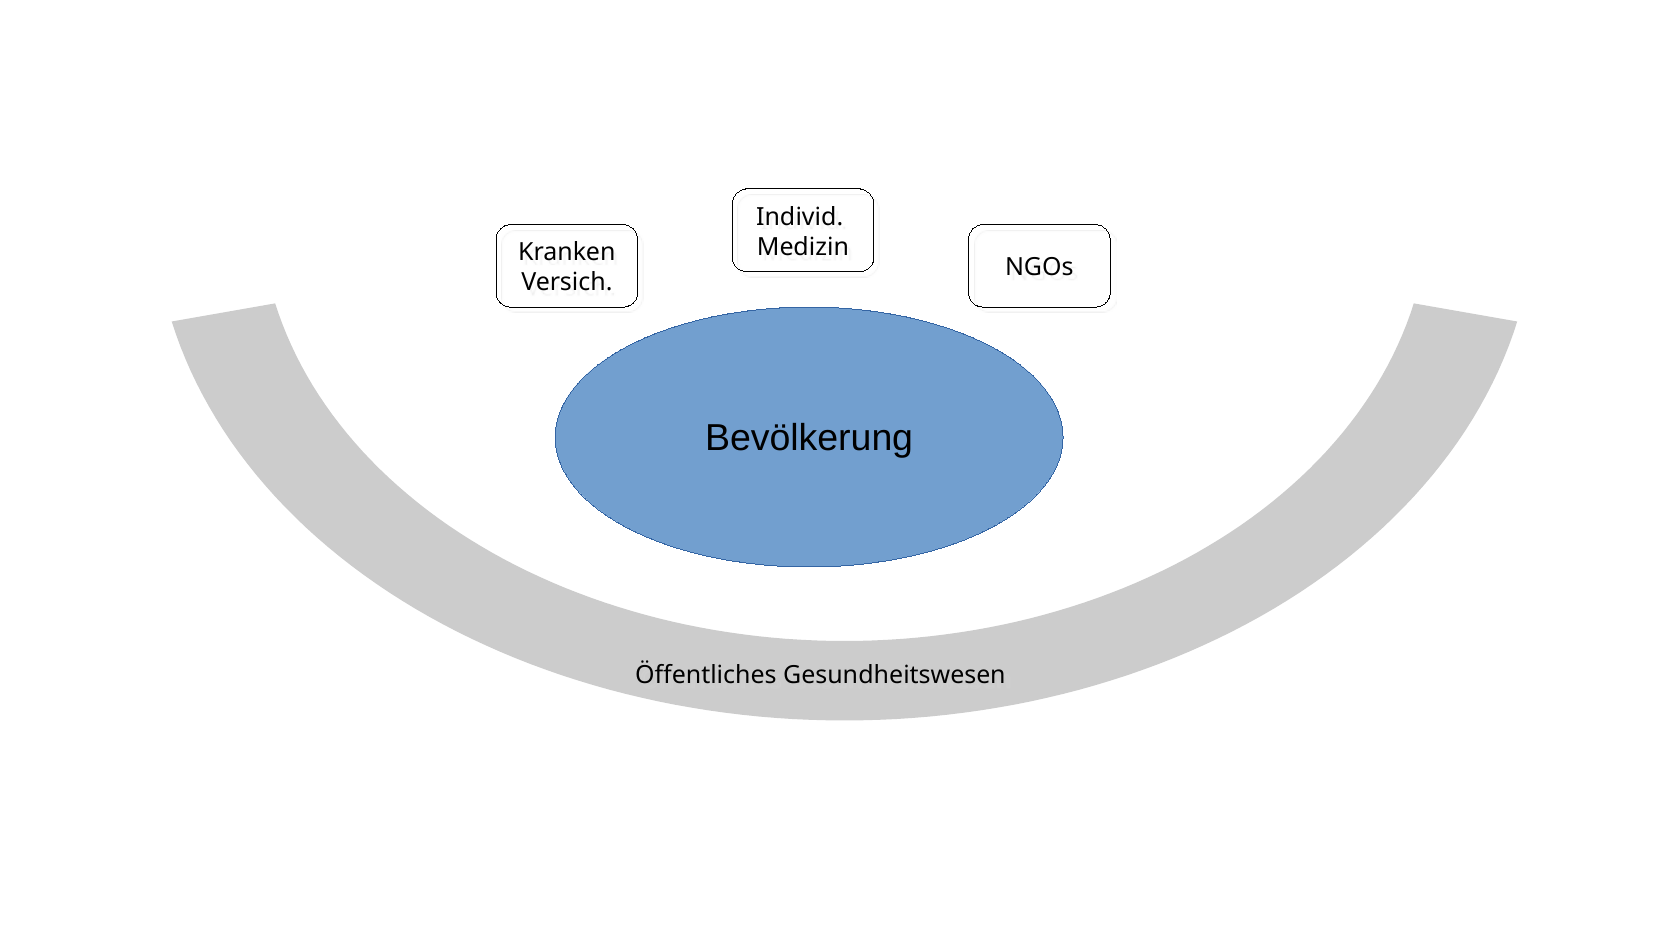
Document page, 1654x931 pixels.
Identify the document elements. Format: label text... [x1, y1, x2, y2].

text_box NGOs [968, 224, 1111, 308]
text_box [171, 303, 721, 690]
text_box [744, 715, 945, 721]
text_box Kranken Versich. [496, 224, 638, 308]
text_box Bevölkerung [555, 307, 1064, 567]
text_box [968, 303, 1518, 701]
text_box Individ. Medizin [732, 188, 874, 272]
text_box Öffentliches Gesundheitswesen [608, 631, 1034, 715]
